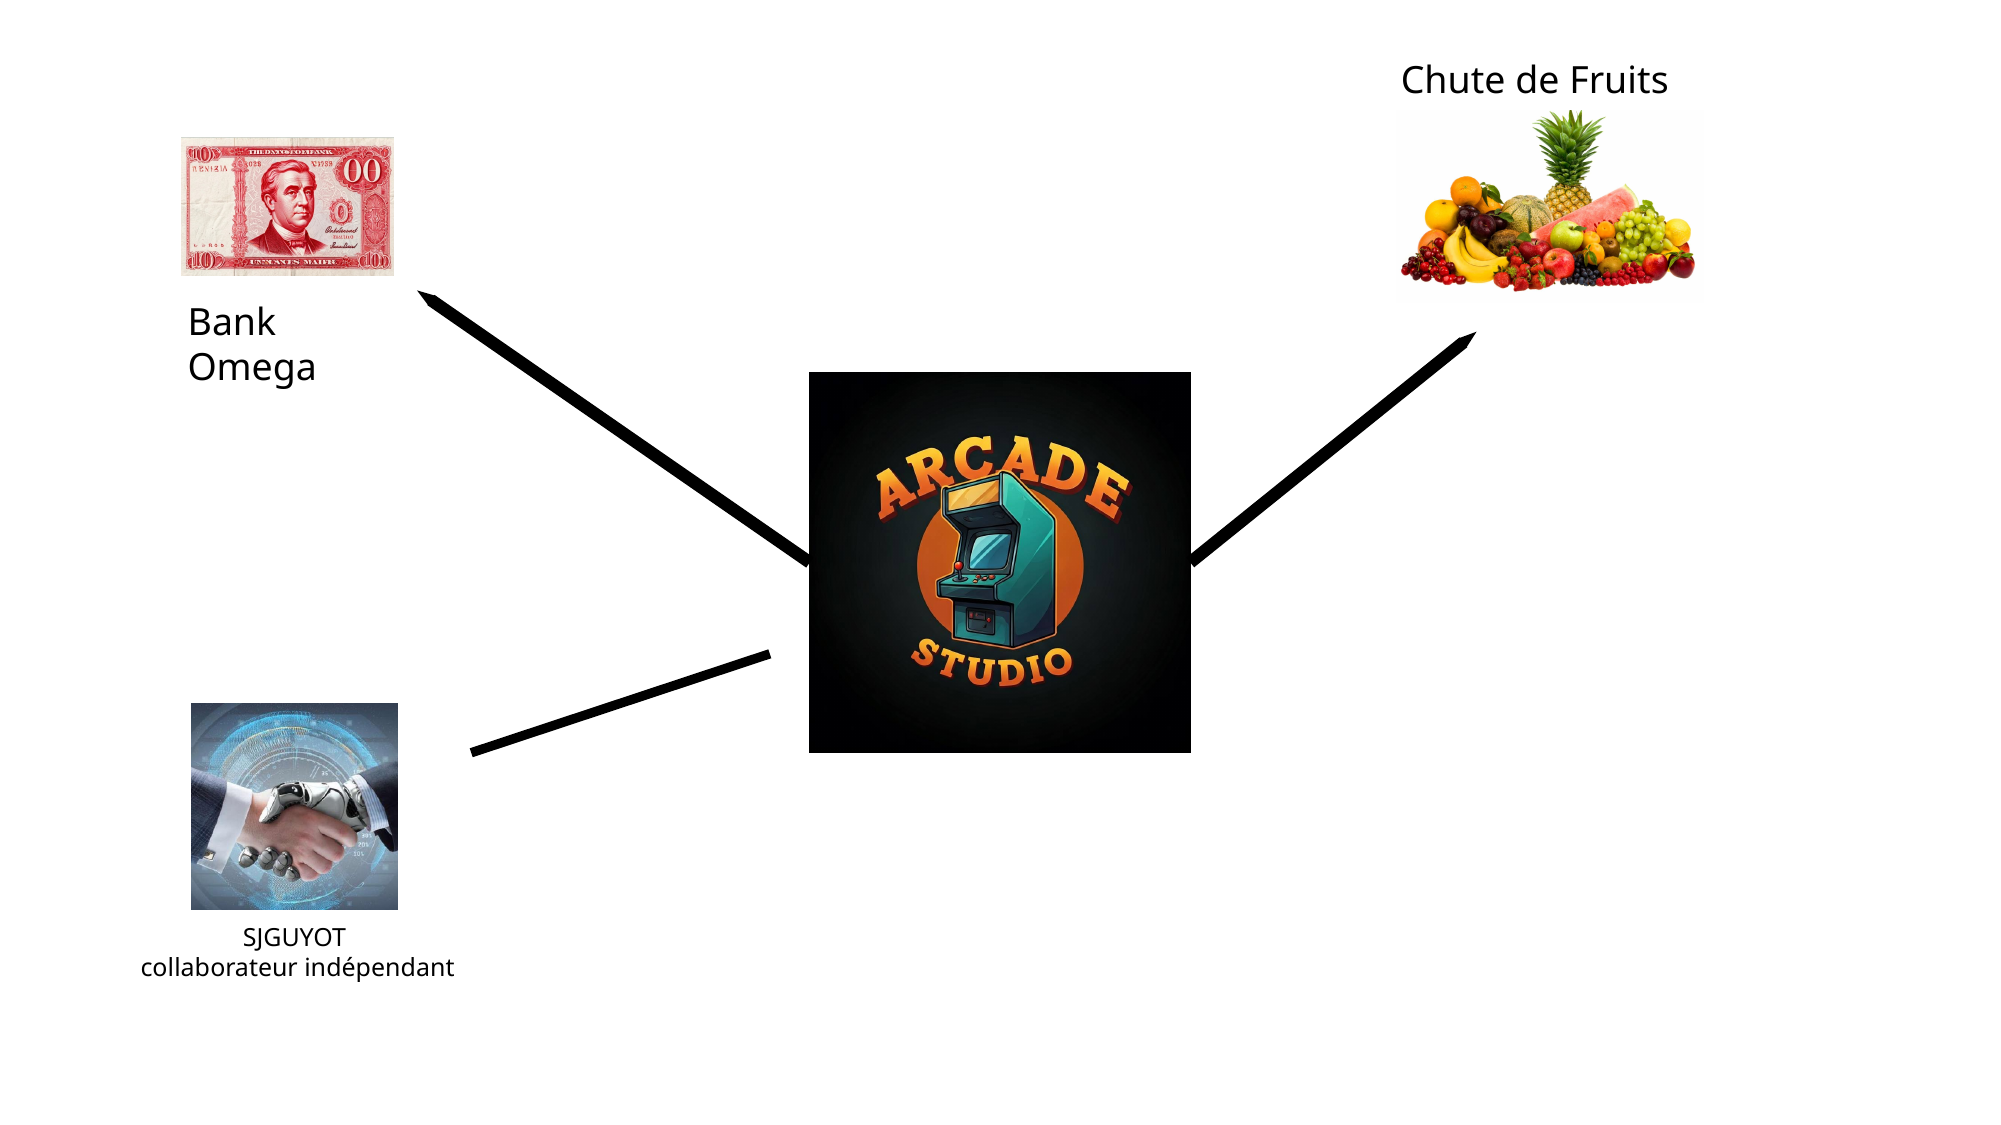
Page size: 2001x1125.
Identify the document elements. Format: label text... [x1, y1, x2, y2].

picture [809, 372, 1191, 753]
picture [191, 703, 398, 910]
picture [1396, 110, 1704, 303]
text_box SJGUYOT collaborateur indépendant [78, 914, 512, 990]
text_box Chute de Fruits [1385, 48, 1721, 109]
picture [181, 137, 394, 276]
text_box Bank Omega [172, 290, 417, 351]
